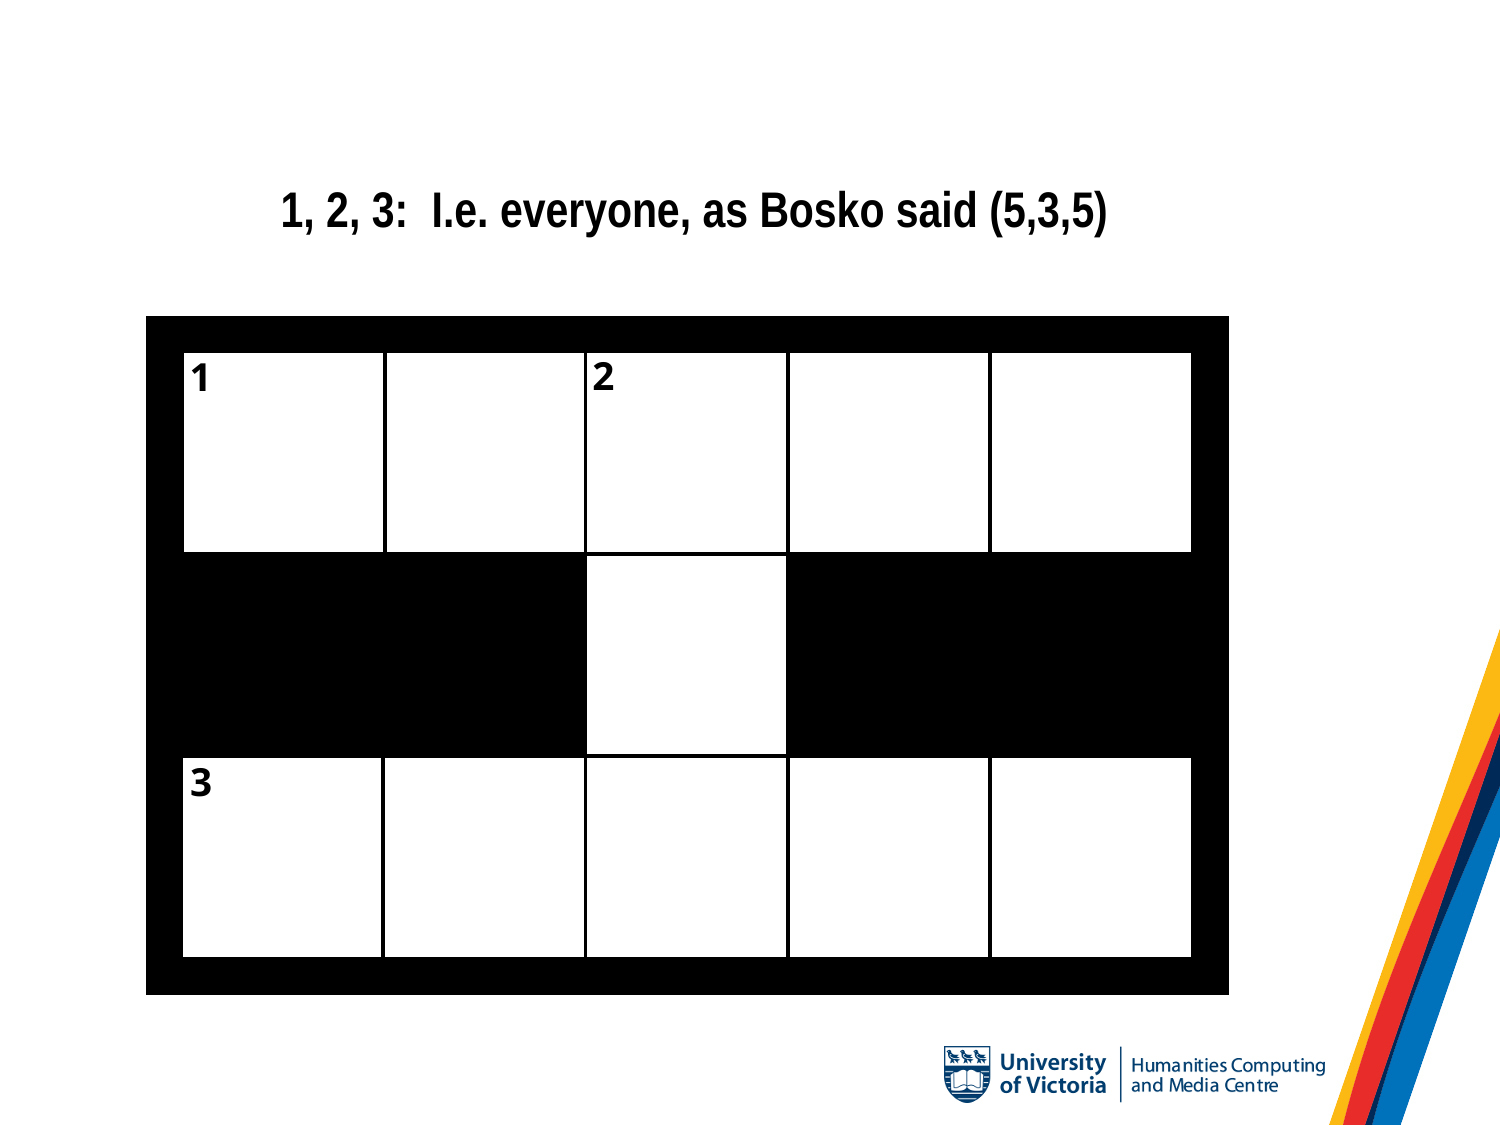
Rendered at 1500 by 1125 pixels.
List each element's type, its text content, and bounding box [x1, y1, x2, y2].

title 1, 2, 3: I.e. everyone, as Bosko said (5,3,5) [181, 115, 1209, 304]
picture [0, 0, 1500, 1125]
